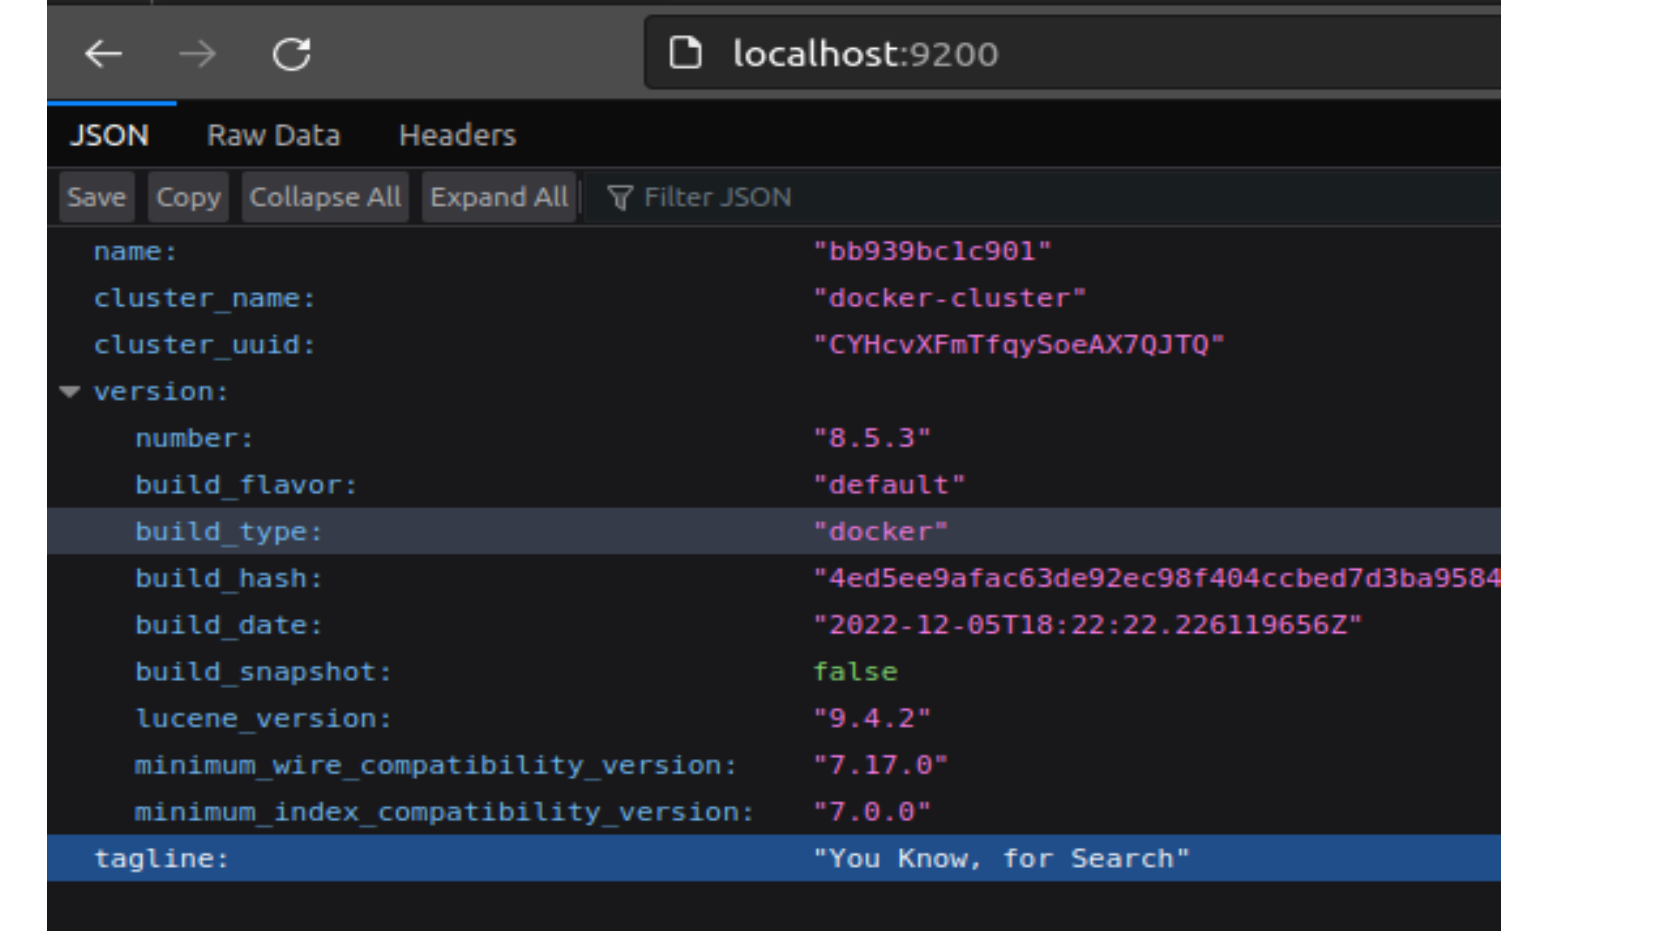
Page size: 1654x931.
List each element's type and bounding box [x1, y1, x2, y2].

picture [47, 0, 1501, 931]
